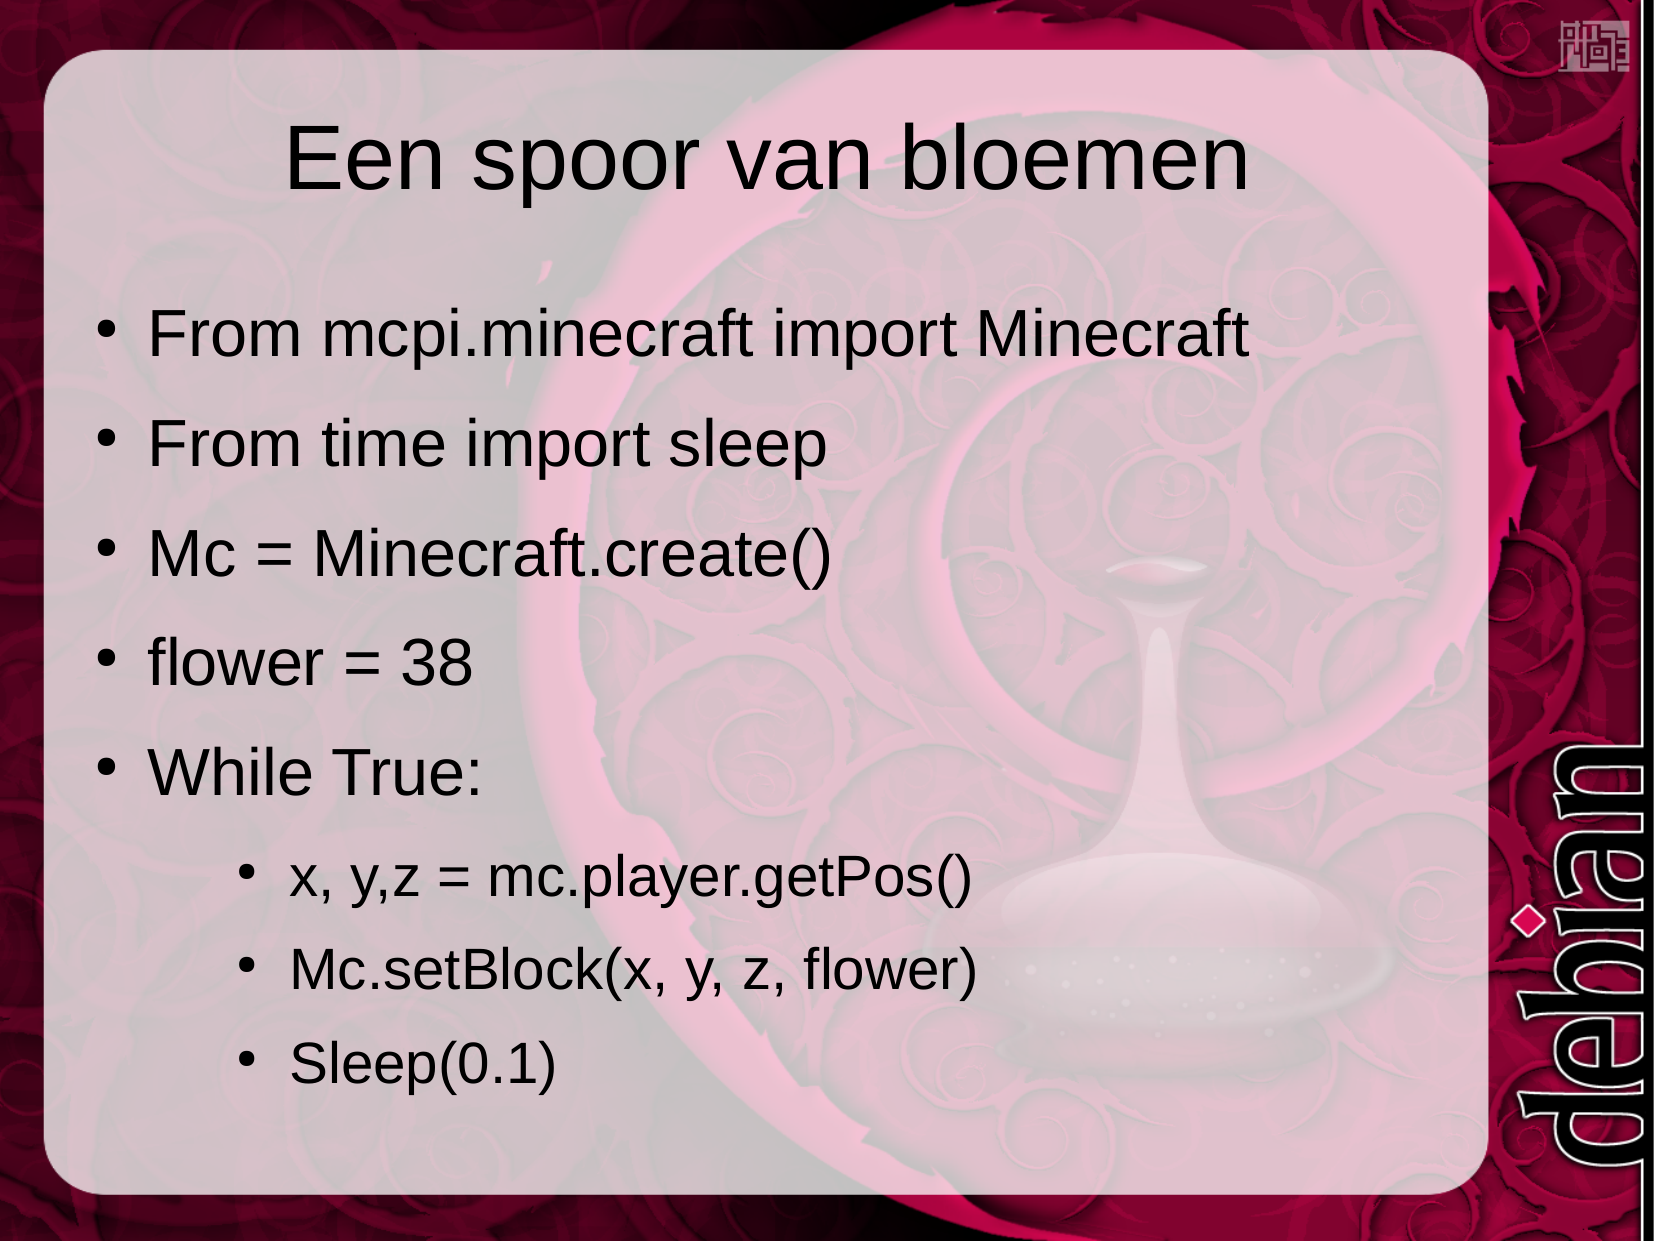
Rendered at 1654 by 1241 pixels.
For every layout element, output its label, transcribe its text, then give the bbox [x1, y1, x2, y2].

title Een spoor van bloemen [59, 49, 1477, 257]
picture [0, 0, 1654, 1241]
list From mcpi.minecraft import Minecraft From time import sleep Mc = Minecraft.create() flower = 38 While True: x, y,z = mc.player.getPos() Mc.setBlock(x, y, z, flower) Sleep(0.1) [59, 290, 1477, 1109]
